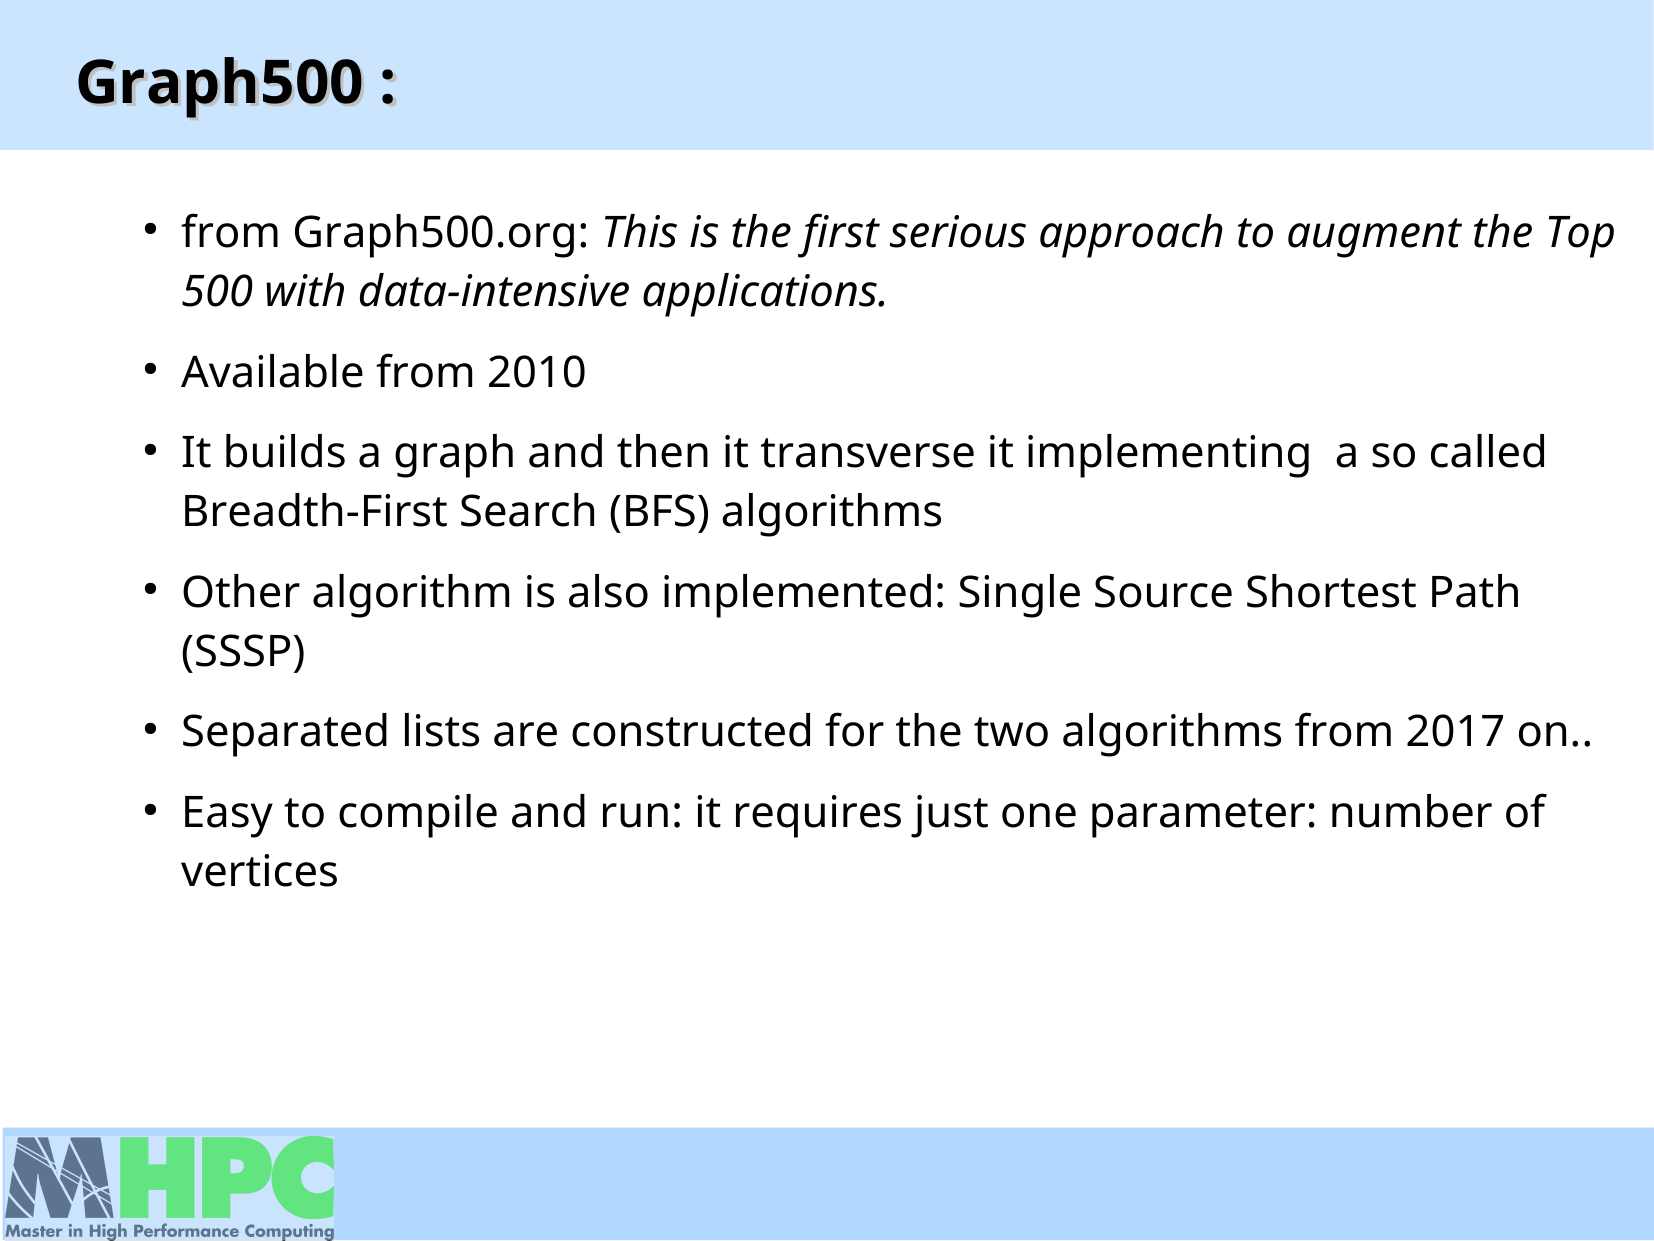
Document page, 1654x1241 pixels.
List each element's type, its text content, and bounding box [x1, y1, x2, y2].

list from Graph500.org: This is the first serious approach to augment the Top 500 with data-intensive applications. Available from 2010 It builds a graph and then it transverse it implementing a so called Breadth-First Search (BFS) algorithms Other algorithm is also implemented: Single Source Shortest Path (SSSP) Separated lists are constructed for the two algorithms from 2017 on.. Easy to compile and run: it requires just one parameter: number of vertices [109, 200, 1622, 944]
title Graph500 : [75, 0, 1421, 184]
